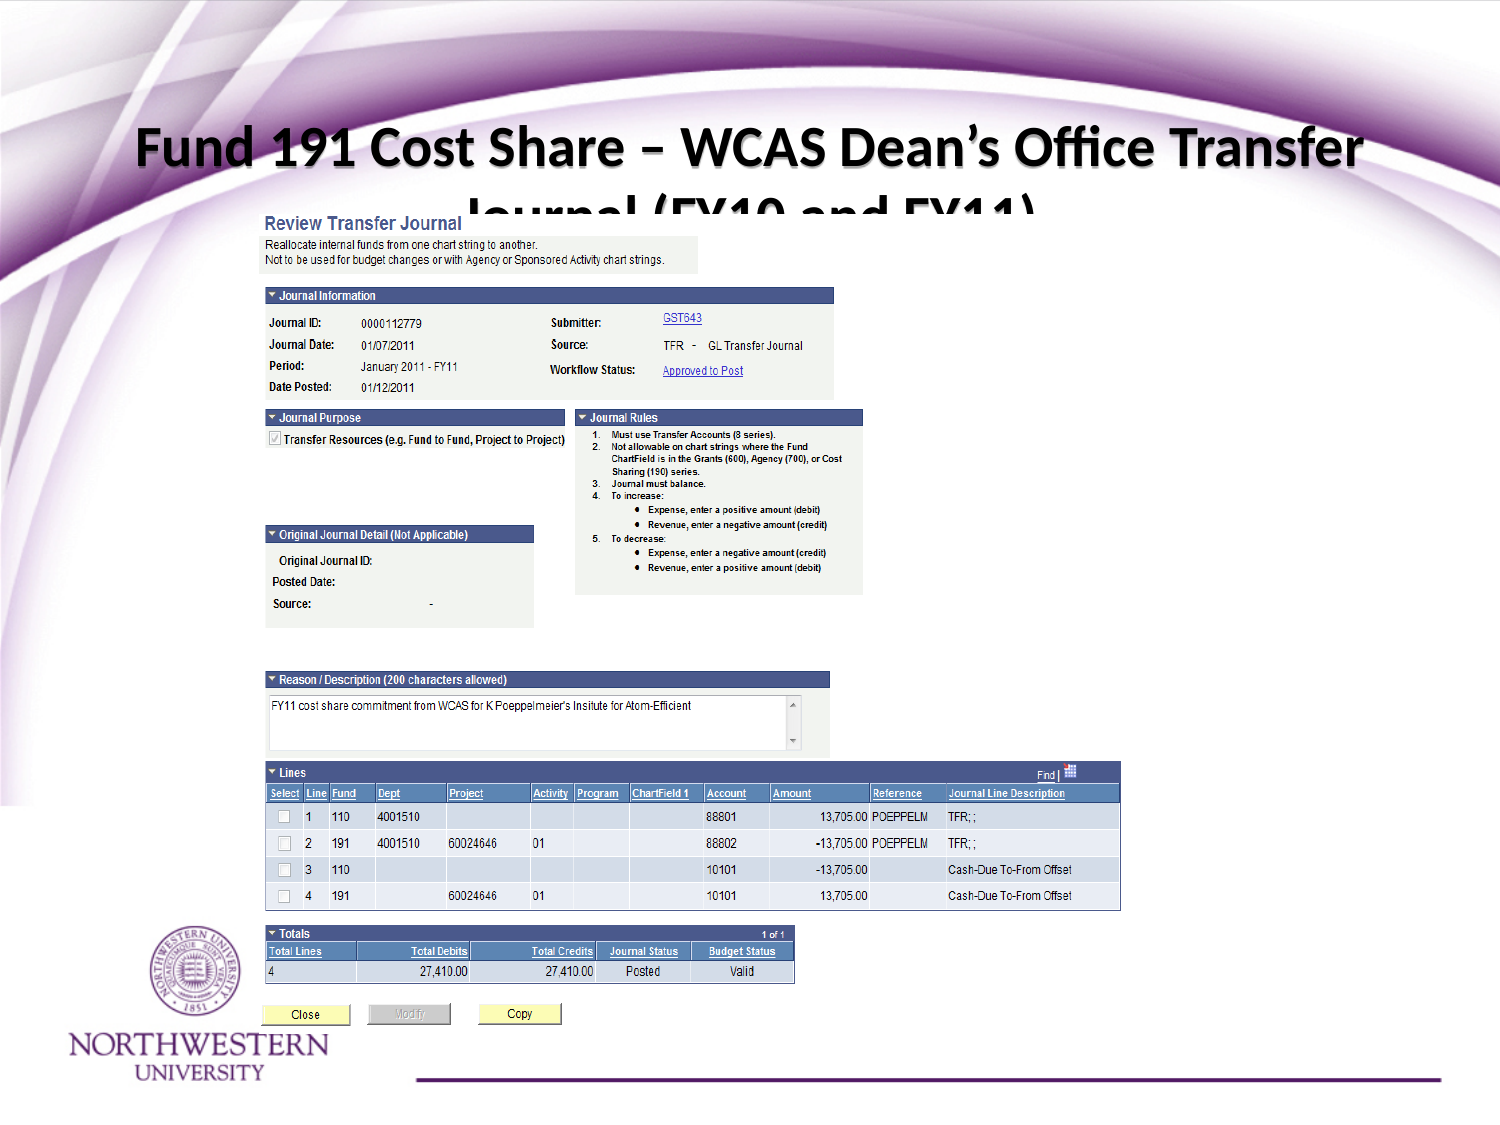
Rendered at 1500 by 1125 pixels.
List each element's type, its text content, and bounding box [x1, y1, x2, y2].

picture [259, 214, 1162, 1034]
title Fund 191 Cost Share – WCAS Dean’s Office Transfer Journal (FY10 and FY11) [75, 101, 1426, 215]
